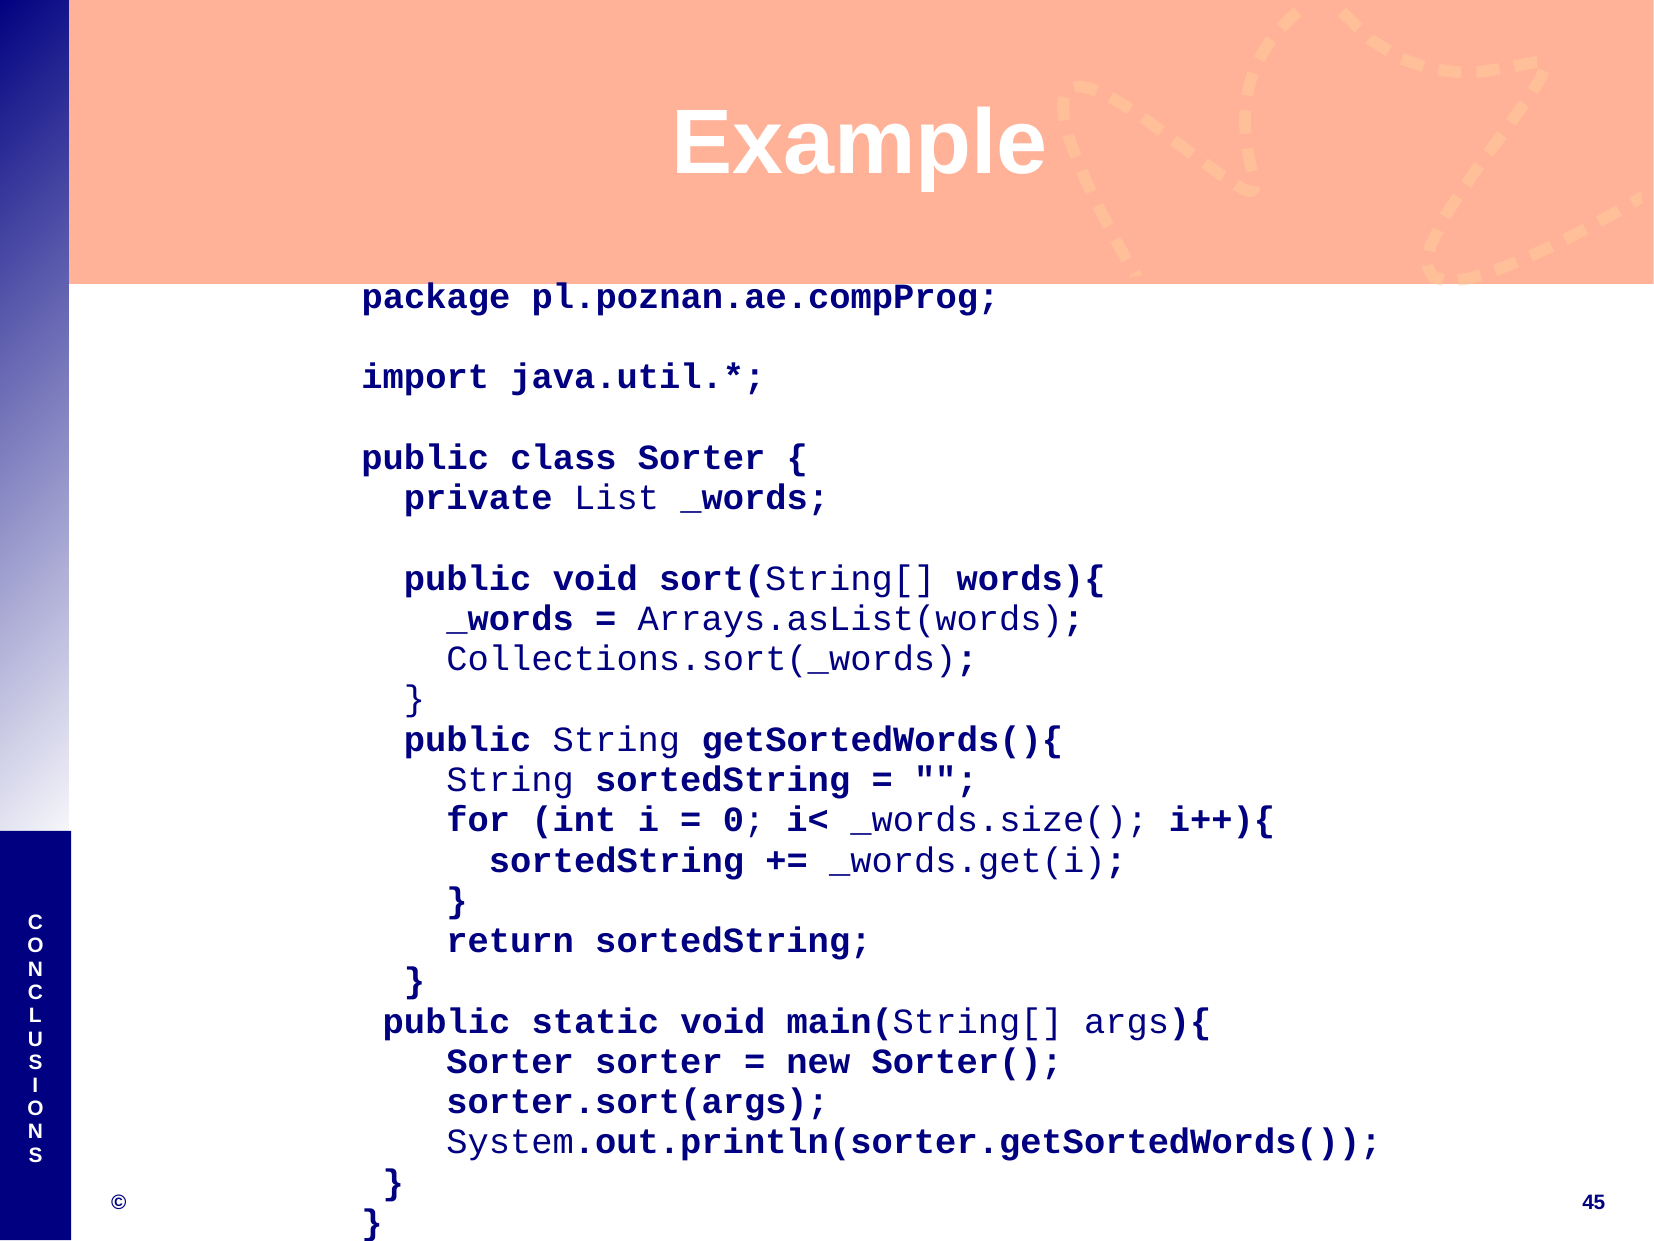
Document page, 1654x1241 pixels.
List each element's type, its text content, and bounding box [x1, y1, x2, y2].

text_box [844, 703, 1598, 760]
title Example [103, 37, 1617, 246]
list package pl.poznan.ae.compProg; import java.util.*; public class Sorter { private List _words; public void sort(String[] words){ _words = Arrays.asList(words); Collections.sort(_words); } public String getSortedWords(){ String sortedString = ""; for (int i = 0; i< _words.size(); i++){ sortedString += _words.get(i); } return sortedString; } public static void main(String[] args){ Sorter sorter = new Sorter(); sorter.sort(args); System.out.println(sorter.getSortedWords()); } } [361, 278, 1538, 1241]
text_box C O N C L U S I O N S [0, 830, 71, 1241]
